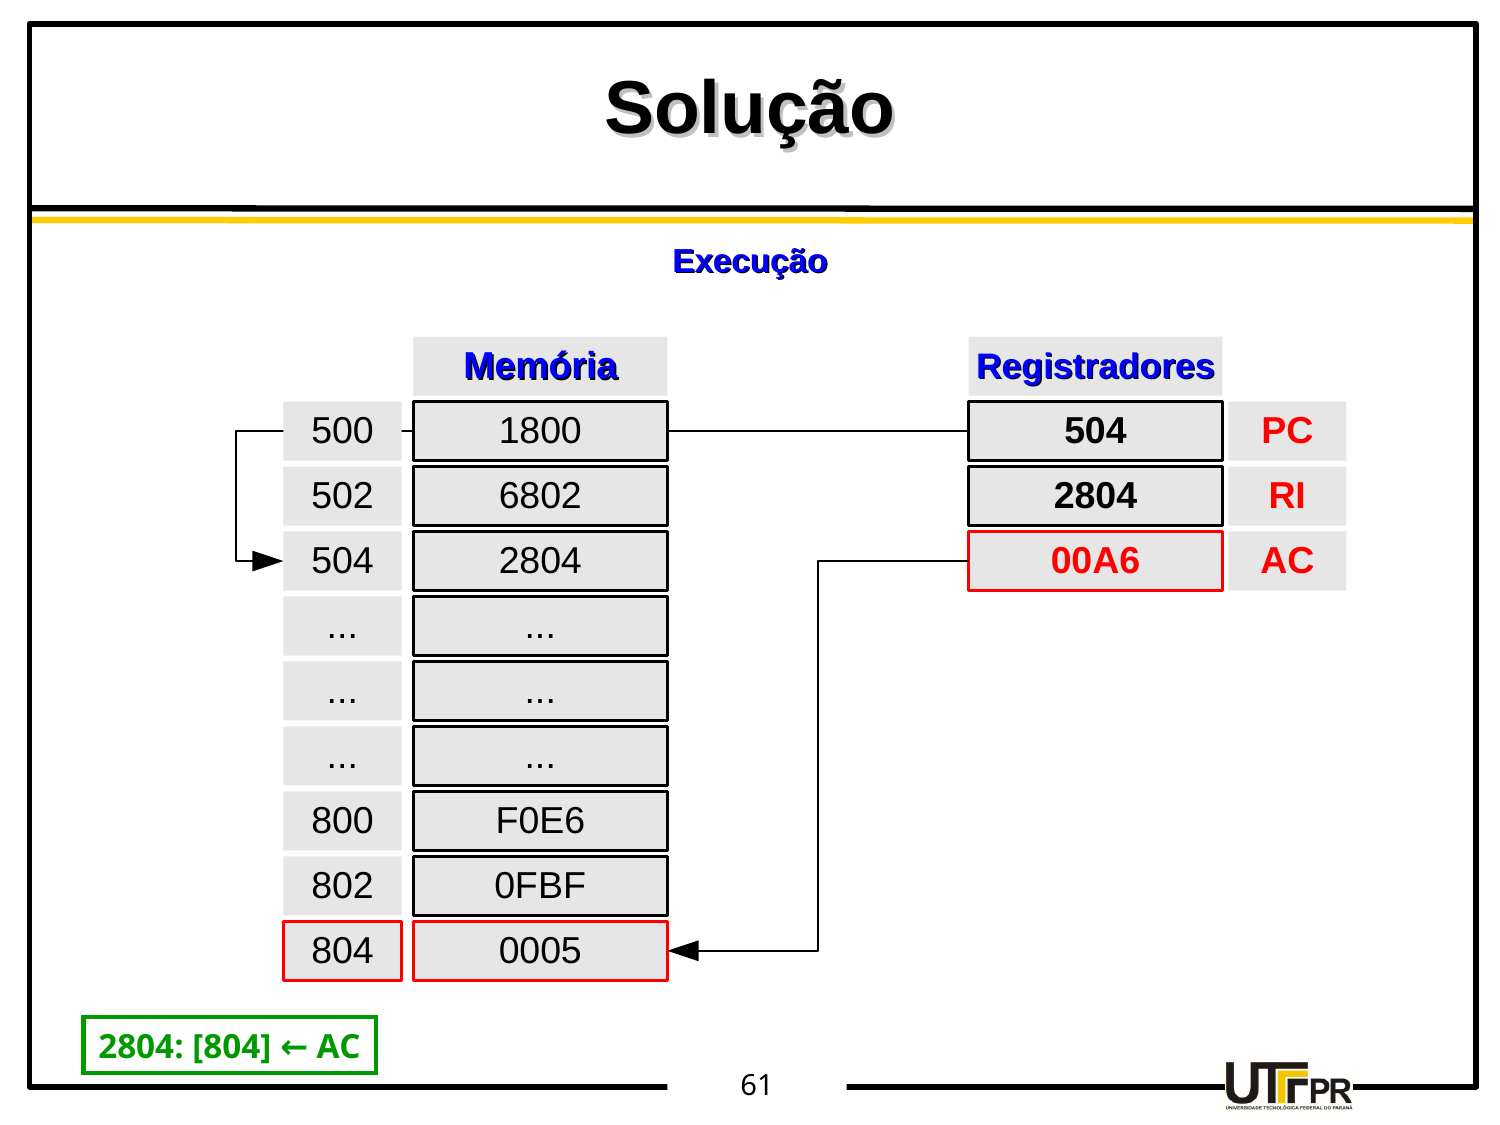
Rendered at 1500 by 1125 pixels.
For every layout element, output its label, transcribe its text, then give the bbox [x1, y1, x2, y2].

picture [1225, 1062, 1353, 1110]
text_box 2804 [968, 466, 1223, 526]
text_box ... [413, 726, 668, 786]
text_box 504 [968, 401, 1223, 461]
text_box ... [413, 596, 668, 656]
text_box 802 [283, 856, 402, 916]
text_box Memória [413, 336, 668, 396]
text_box 2804 [413, 531, 668, 591]
text_box 804 [283, 921, 402, 981]
text_box AC [1228, 531, 1347, 591]
text_box ... [283, 726, 402, 786]
text_box 800 [283, 791, 402, 851]
text_box ... [283, 661, 402, 721]
text_box 2804: [804] ← AC [83, 1017, 376, 1073]
text_box 00A6 [968, 531, 1223, 591]
text_box Registradores [968, 336, 1223, 396]
text_box 500 [283, 401, 402, 461]
text_box Execução [657, 231, 843, 287]
text_box ... [413, 661, 668, 721]
text_box F0E6 [413, 791, 668, 851]
text_box RI [1228, 466, 1347, 526]
text_box 6802 [413, 466, 668, 526]
title Solução [41, 65, 1459, 159]
text_box 504 [283, 531, 402, 591]
text_box 0005 [413, 921, 668, 981]
text_box PC [1228, 401, 1347, 461]
text_box ... [283, 596, 402, 656]
text_box 502 [283, 466, 402, 526]
text_box 0FBF [413, 856, 668, 916]
text_box 1800 [413, 401, 668, 461]
